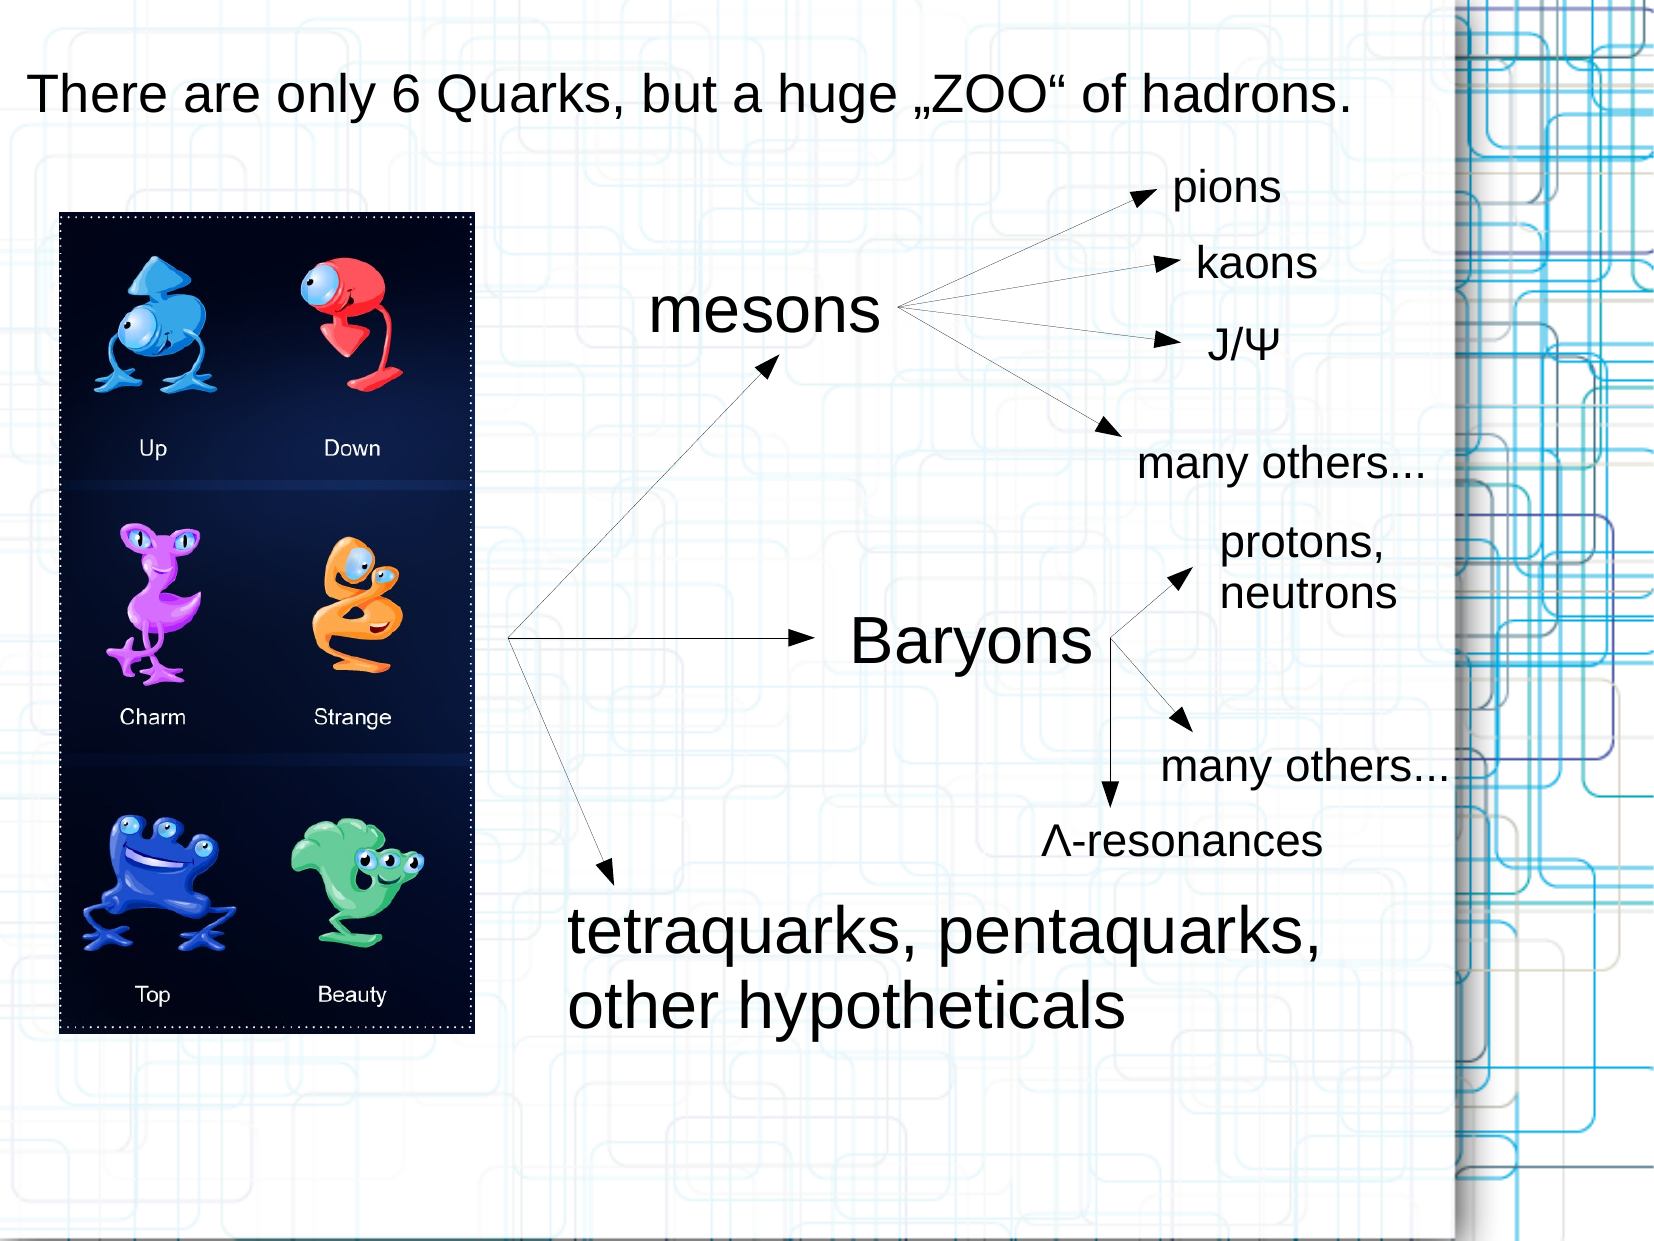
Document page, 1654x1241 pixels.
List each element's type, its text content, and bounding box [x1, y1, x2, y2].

text_box J/Ψ [1192, 311, 1359, 378]
picture [0, 0, 1654, 1241]
text_box tetraquarks, pentaquarks, other hypotheticals [552, 885, 1360, 1051]
text_box There are only 6 Quarks, but a huge „ZOO“ of hadrons. [11, 55, 1441, 132]
text_box pions [1157, 153, 1297, 220]
text_box kaons [1181, 229, 1334, 296]
text_box many others... [1122, 429, 1453, 497]
text_box Baryons [835, 595, 1111, 686]
text_box Λ-resonances [1015, 807, 1418, 875]
text_box many others... [1145, 732, 1466, 799]
text_box mesons [633, 264, 898, 355]
text_box protons, neutrons [1204, 508, 1413, 626]
